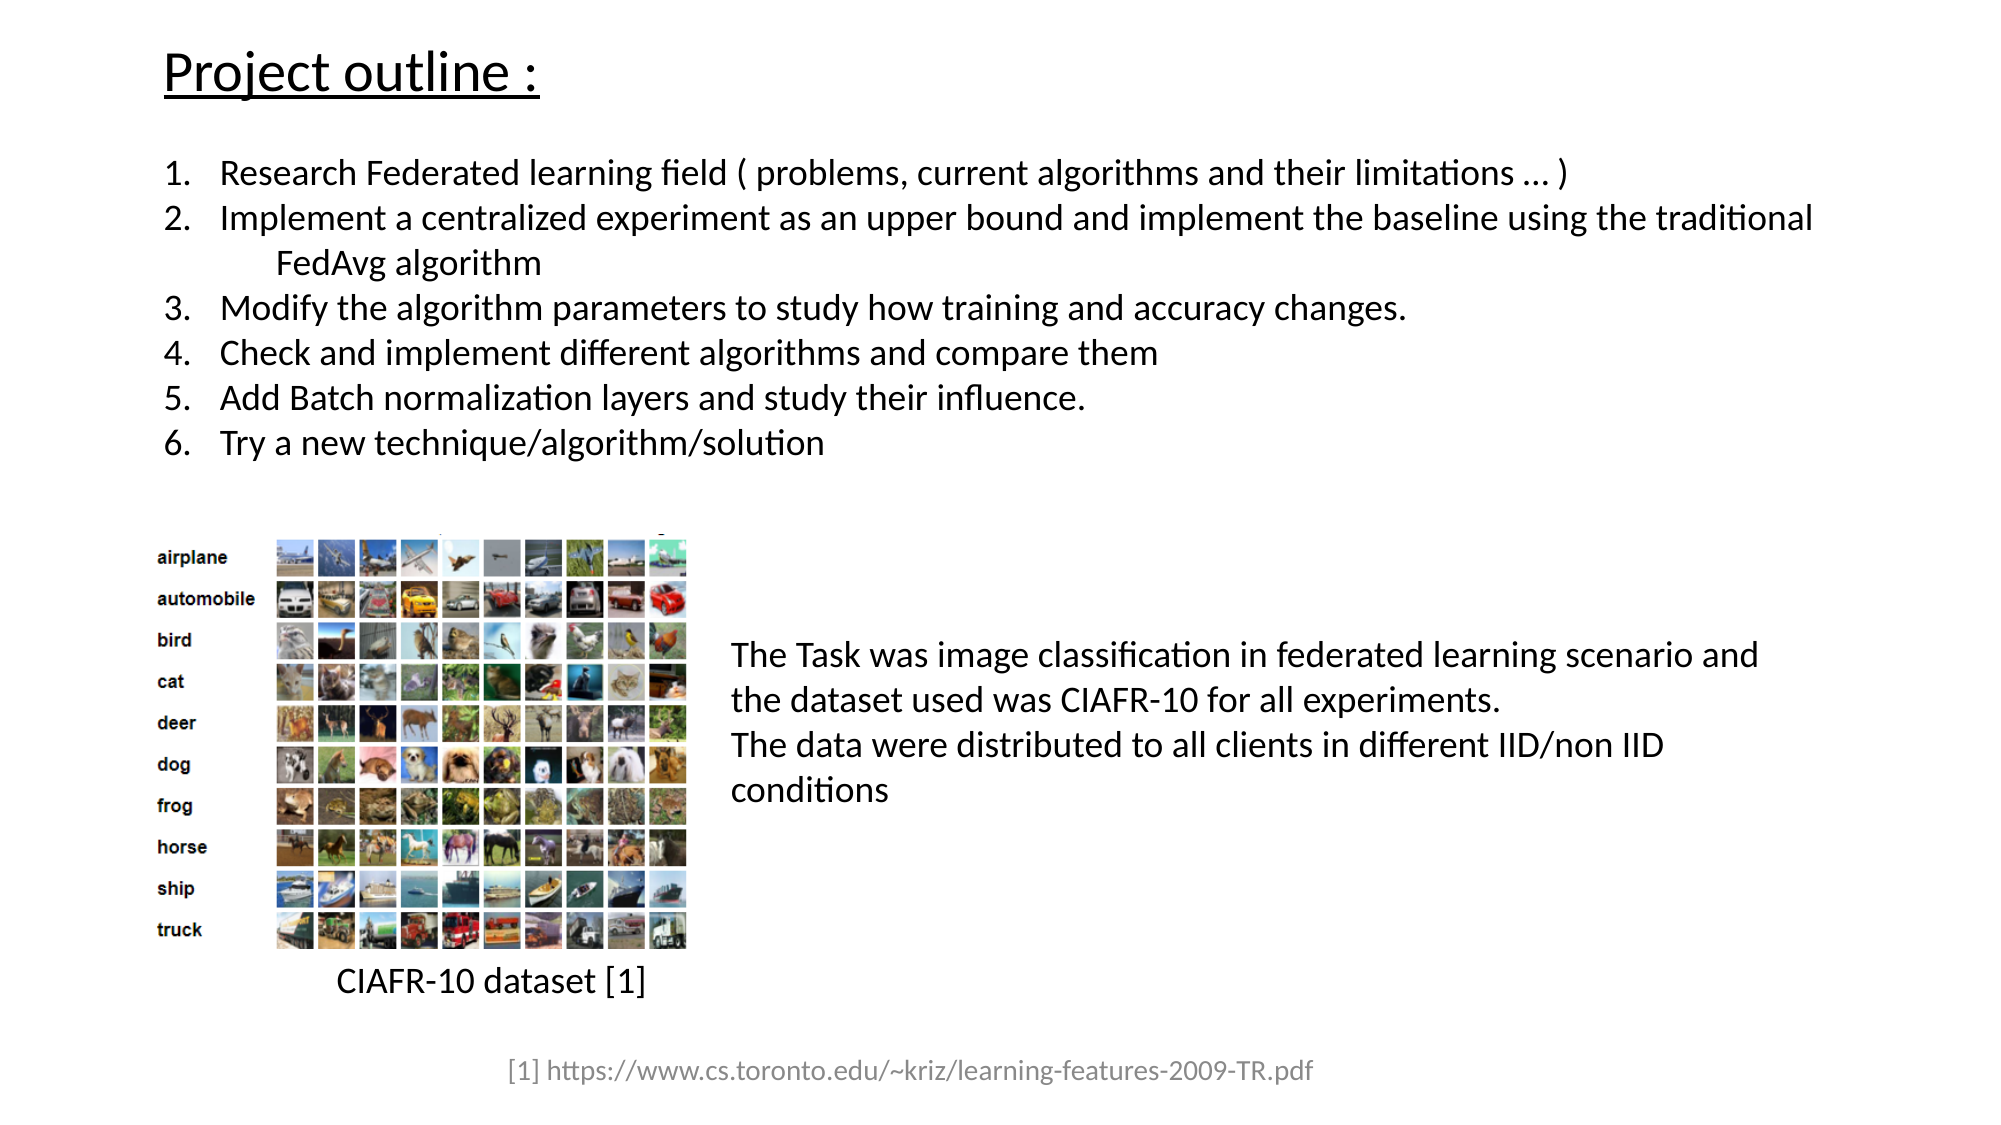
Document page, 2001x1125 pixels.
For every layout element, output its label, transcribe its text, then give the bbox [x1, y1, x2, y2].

text_box [1] https://www.cs.toronto.edu/~kriz/learning-features-2009-TR.pdf [15, 1042, 1801, 1125]
text_box The Task was image classification in federated learning scenario and the dataset used was CIAFR-10 for all experiments. The data were distributed to all clients in different IID/non IID conditions [715, 622, 1831, 820]
text_box Project outline : Research Federated learning field ( problems, current algorithms and their limitations … ) Implement a centralized experiment as an upper bound and implement the baseline using the traditional FedAvg algorithm Modify the algorithm parameters to study how training and accuracy changes. Check and implement different algorithms and compare them Add Batch normalization layers and study their influence. Try a new technique/algorithm/solution [148, 25, 1876, 475]
text_box CIAFR-10 dataset [1] [321, 948, 666, 1009]
picture [148, 534, 692, 949]
